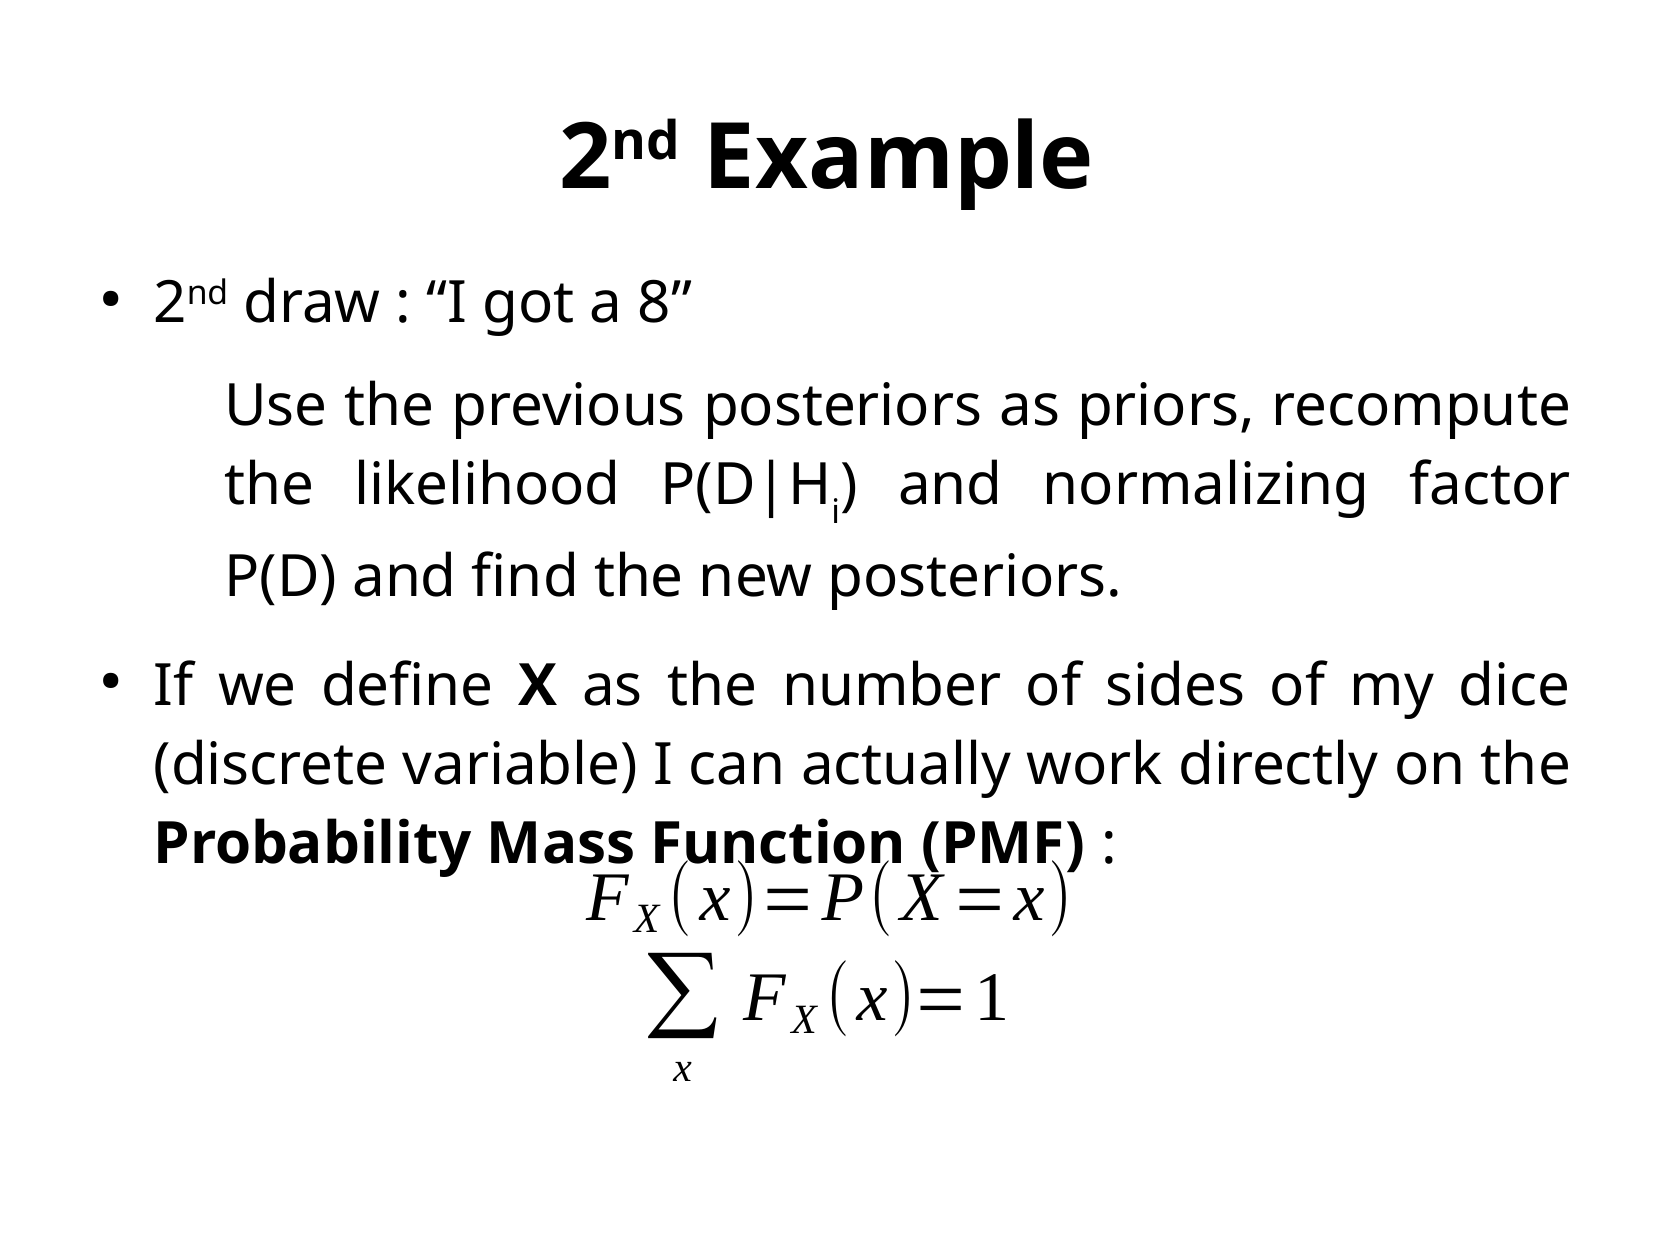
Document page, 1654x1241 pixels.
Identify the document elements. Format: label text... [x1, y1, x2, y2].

title 2nd Example [82, 49, 1571, 257]
list 2nd draw : “I got a 8” Use the previous posteriors as priors, recompute the likelihood P(D|Hi) and normalizing factor P(D) and find the new posteriors. If we define X as the number of sides of my dice (discrete variable) I can actually work directly on the Probability Mass Function (PMF) : [82, 260, 1571, 1096]
chart [564, 854, 1090, 1089]
